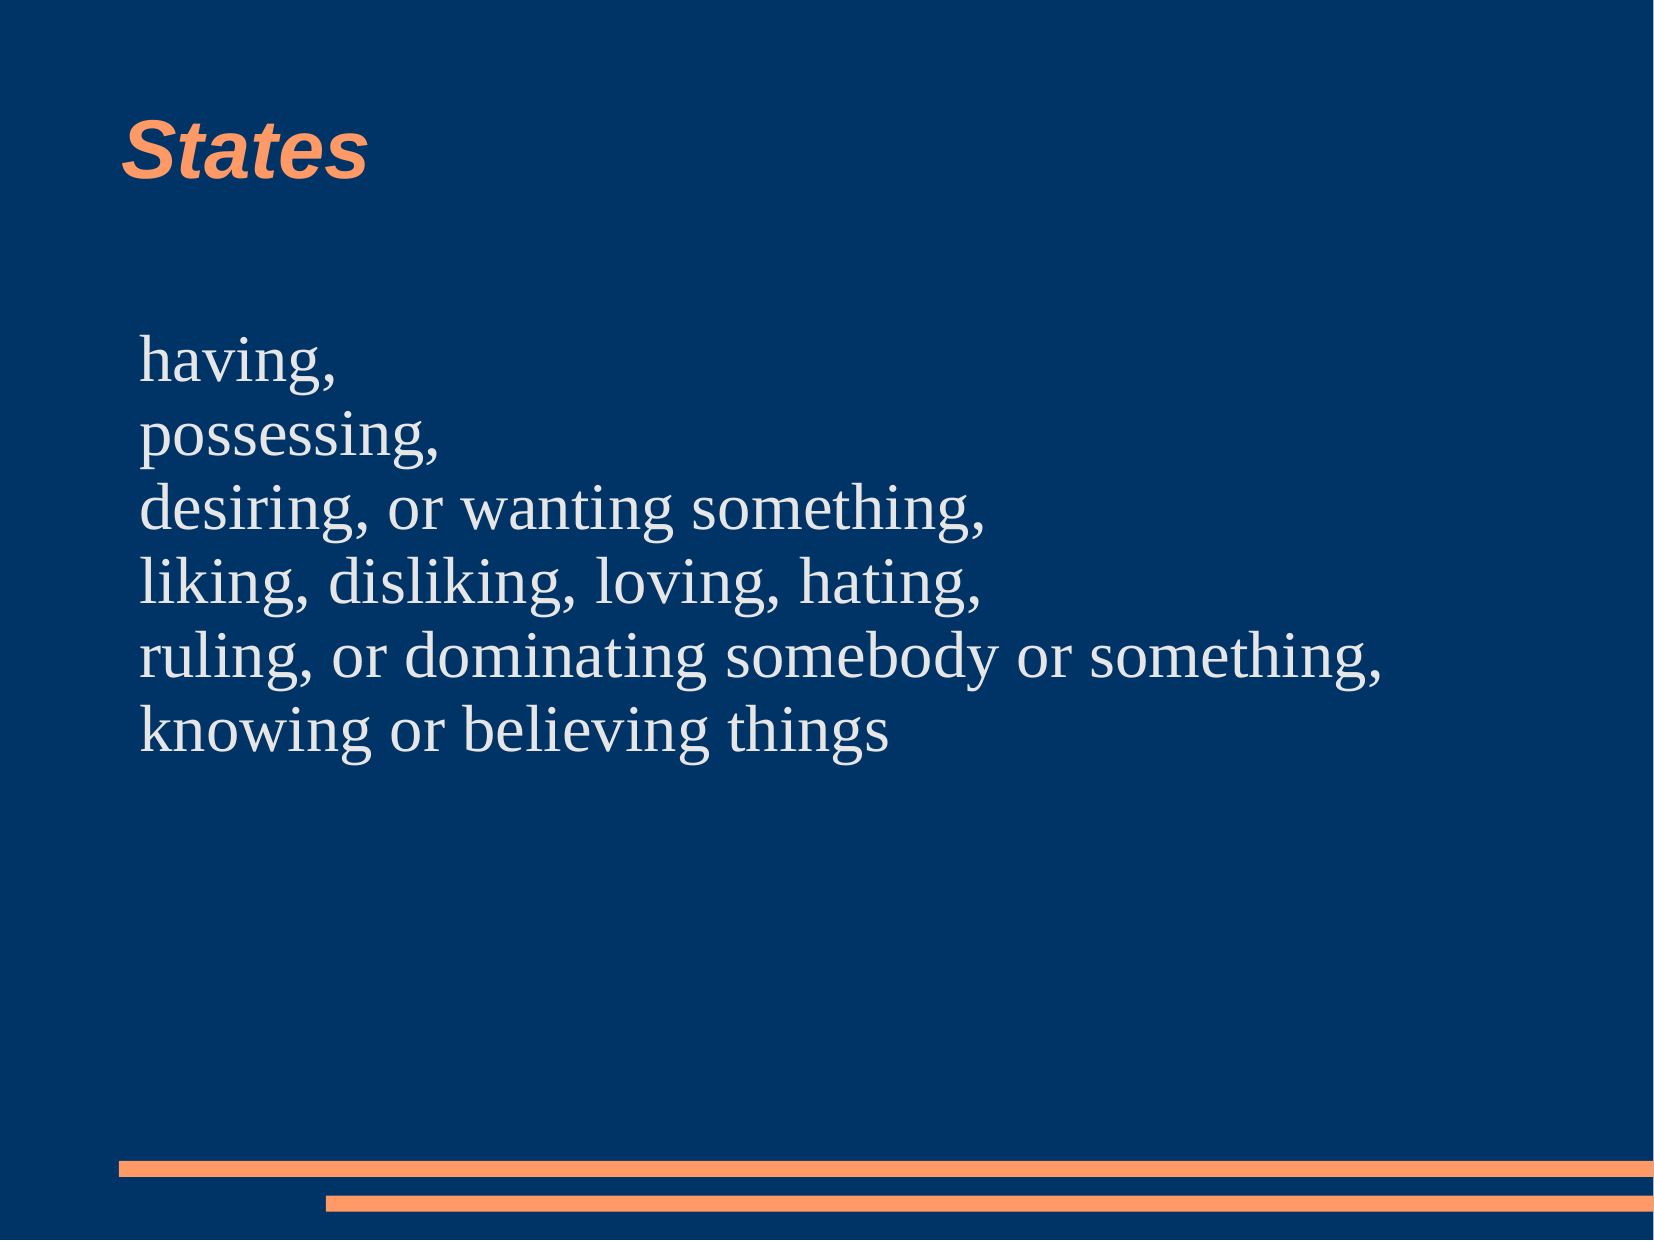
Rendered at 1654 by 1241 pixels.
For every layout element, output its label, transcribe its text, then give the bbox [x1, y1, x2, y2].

title States [121, 46, 1534, 254]
list having, possessing, desiring, or wanting something, liking, disliking, loving, hating, ruling, or dominating somebody or something, knowing or believing things [121, 322, 1561, 1133]
